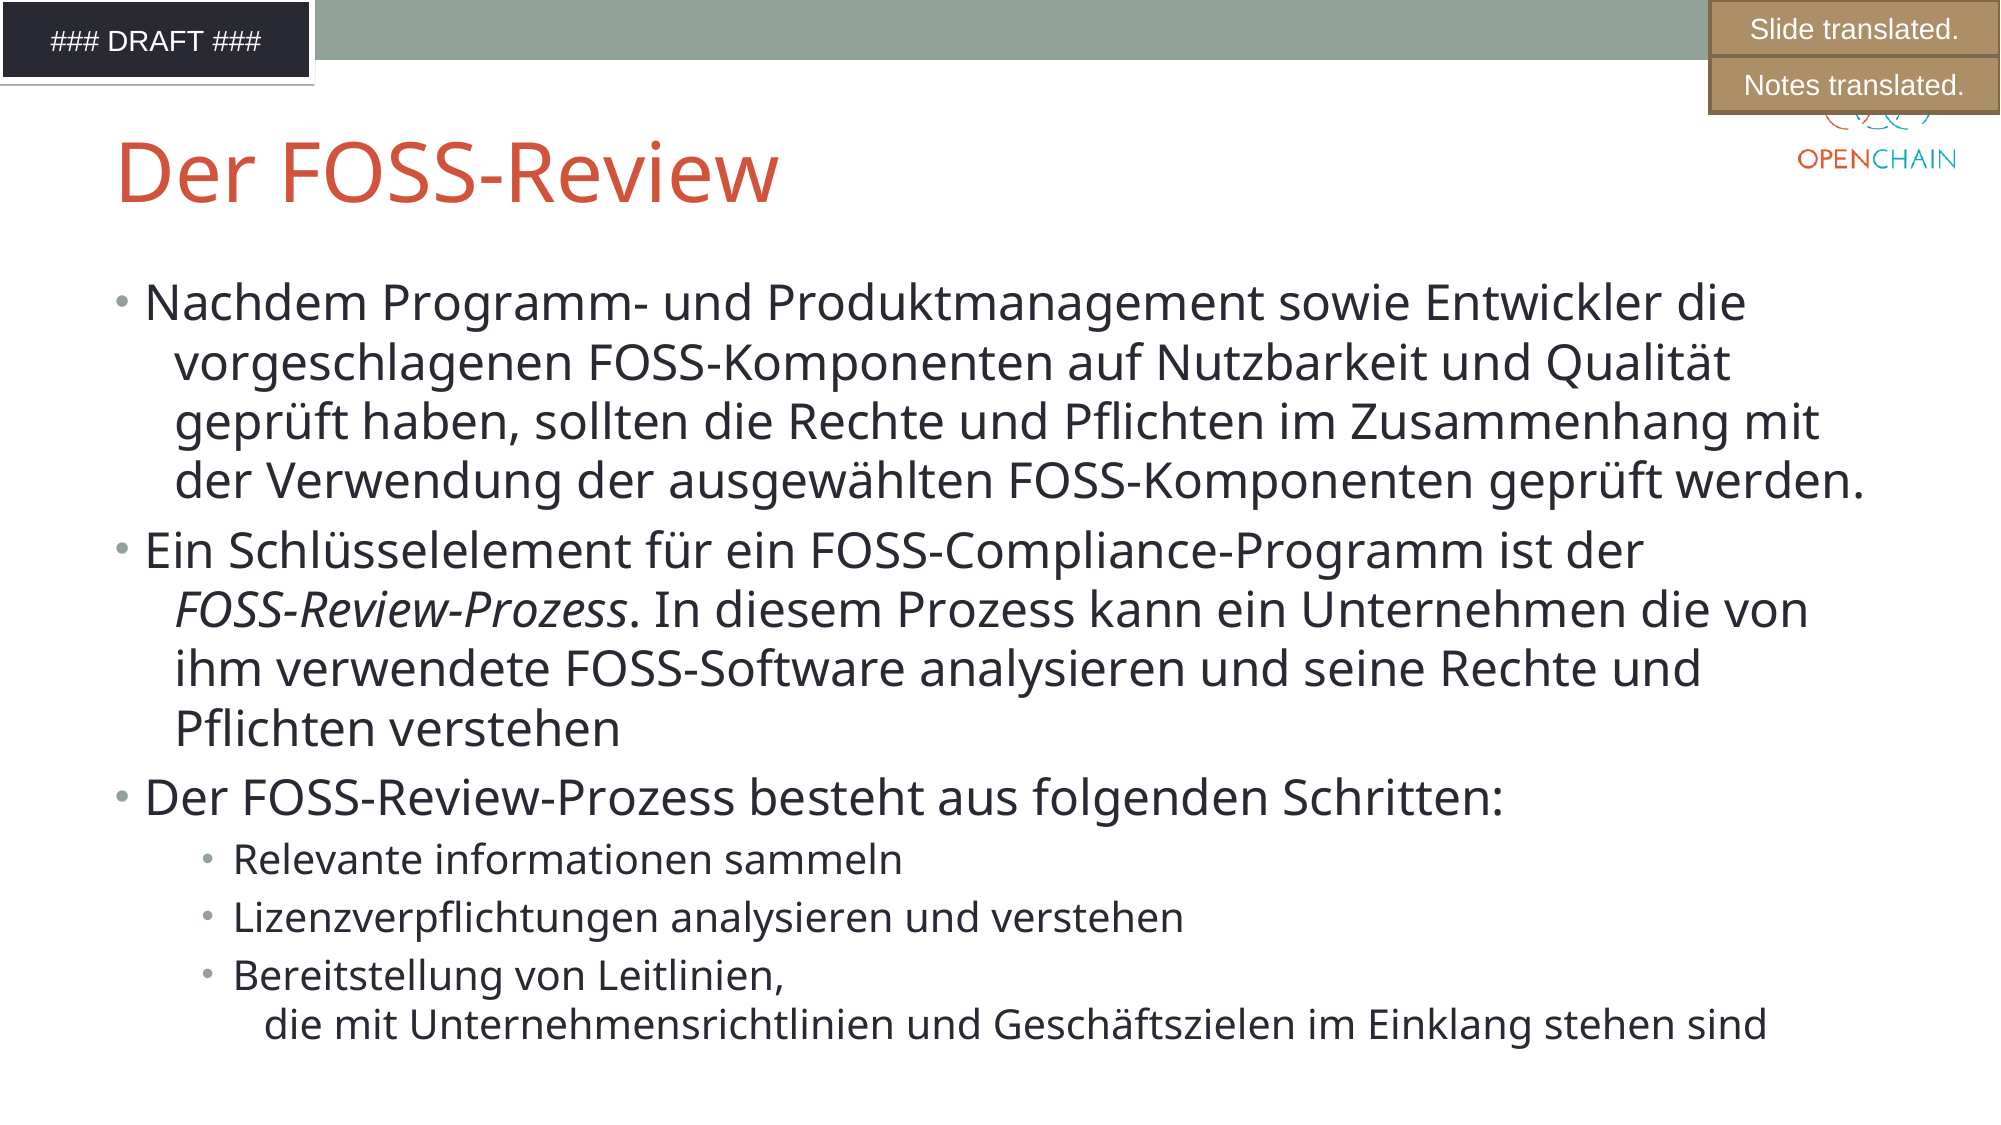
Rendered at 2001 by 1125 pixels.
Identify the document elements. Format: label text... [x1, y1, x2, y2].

text_box Slide translated. [1710, 0, 2000, 56]
title Der FOSS-Review [99, 87, 1900, 251]
list Nachdem Programm- und Produktmanagement sowie Entwickler die vorgeschlagenen FOSS-Komponenten auf Nutzbarkeit und Qualität geprüft haben, sollten die Rechte und Pflichten im Zusammenhang mit der Verwendung der ausgewählten FOSS-Komponenten geprüft werden. Ein Schlüsselelement für ein FOSS-Compliance-Programm ist der FOSS-Review-Prozess. In diesem Prozess kann ein Unternehmen die von ihm verwendete FOSS-Software analysieren und seine Rechte und Pflichten verstehen Der FOSS-Review-Prozess besteht aus folgenden Schritten: Relevante informationen sammeln Lizenzverpflichtungen analysieren und verstehen Bereitstellung von Leitlinien, die mit Unternehmensrichtlinien und Geschäftszielen im Einklang stehen sind [99, 263, 1900, 1064]
text_box Notes translated. [1710, 56, 2000, 113]
